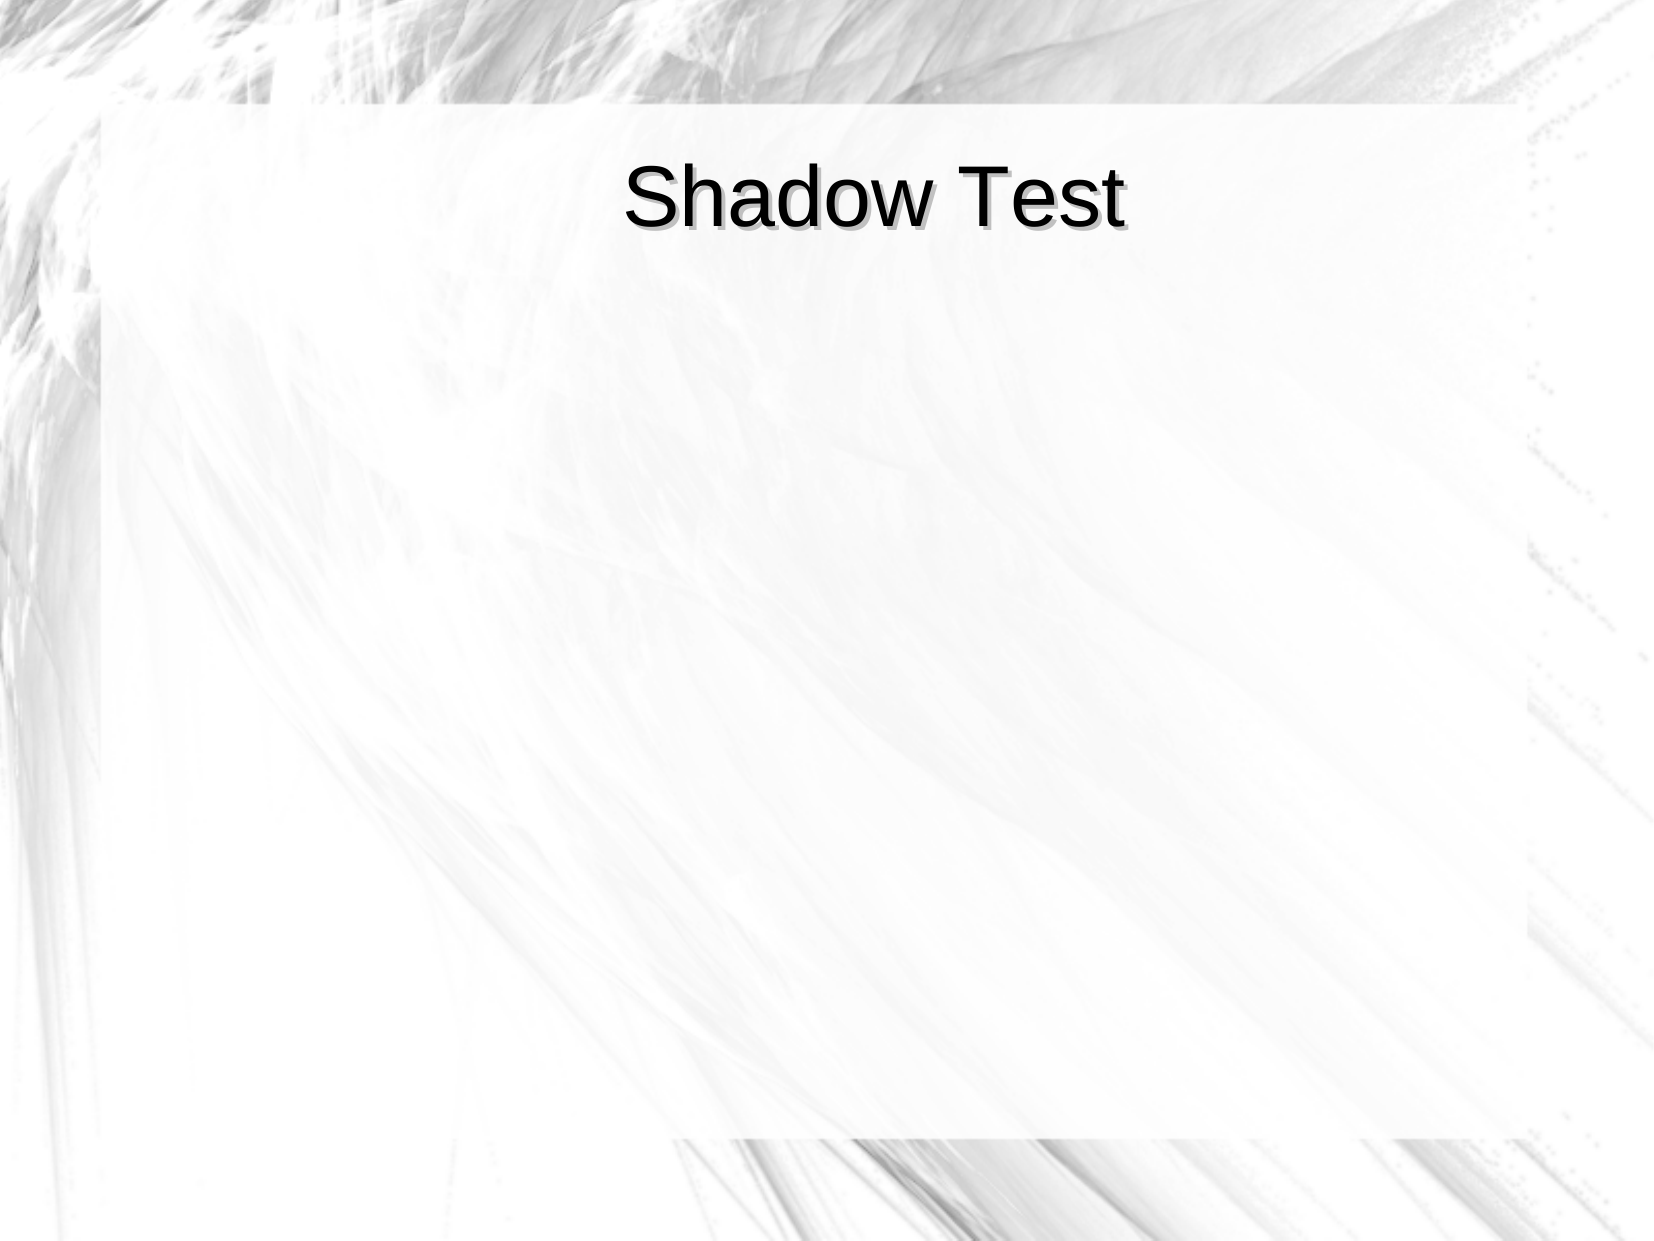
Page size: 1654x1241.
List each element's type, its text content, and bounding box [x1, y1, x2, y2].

title Shadow Test [180, 112, 1568, 281]
picture [0, 0, 1654, 1241]
